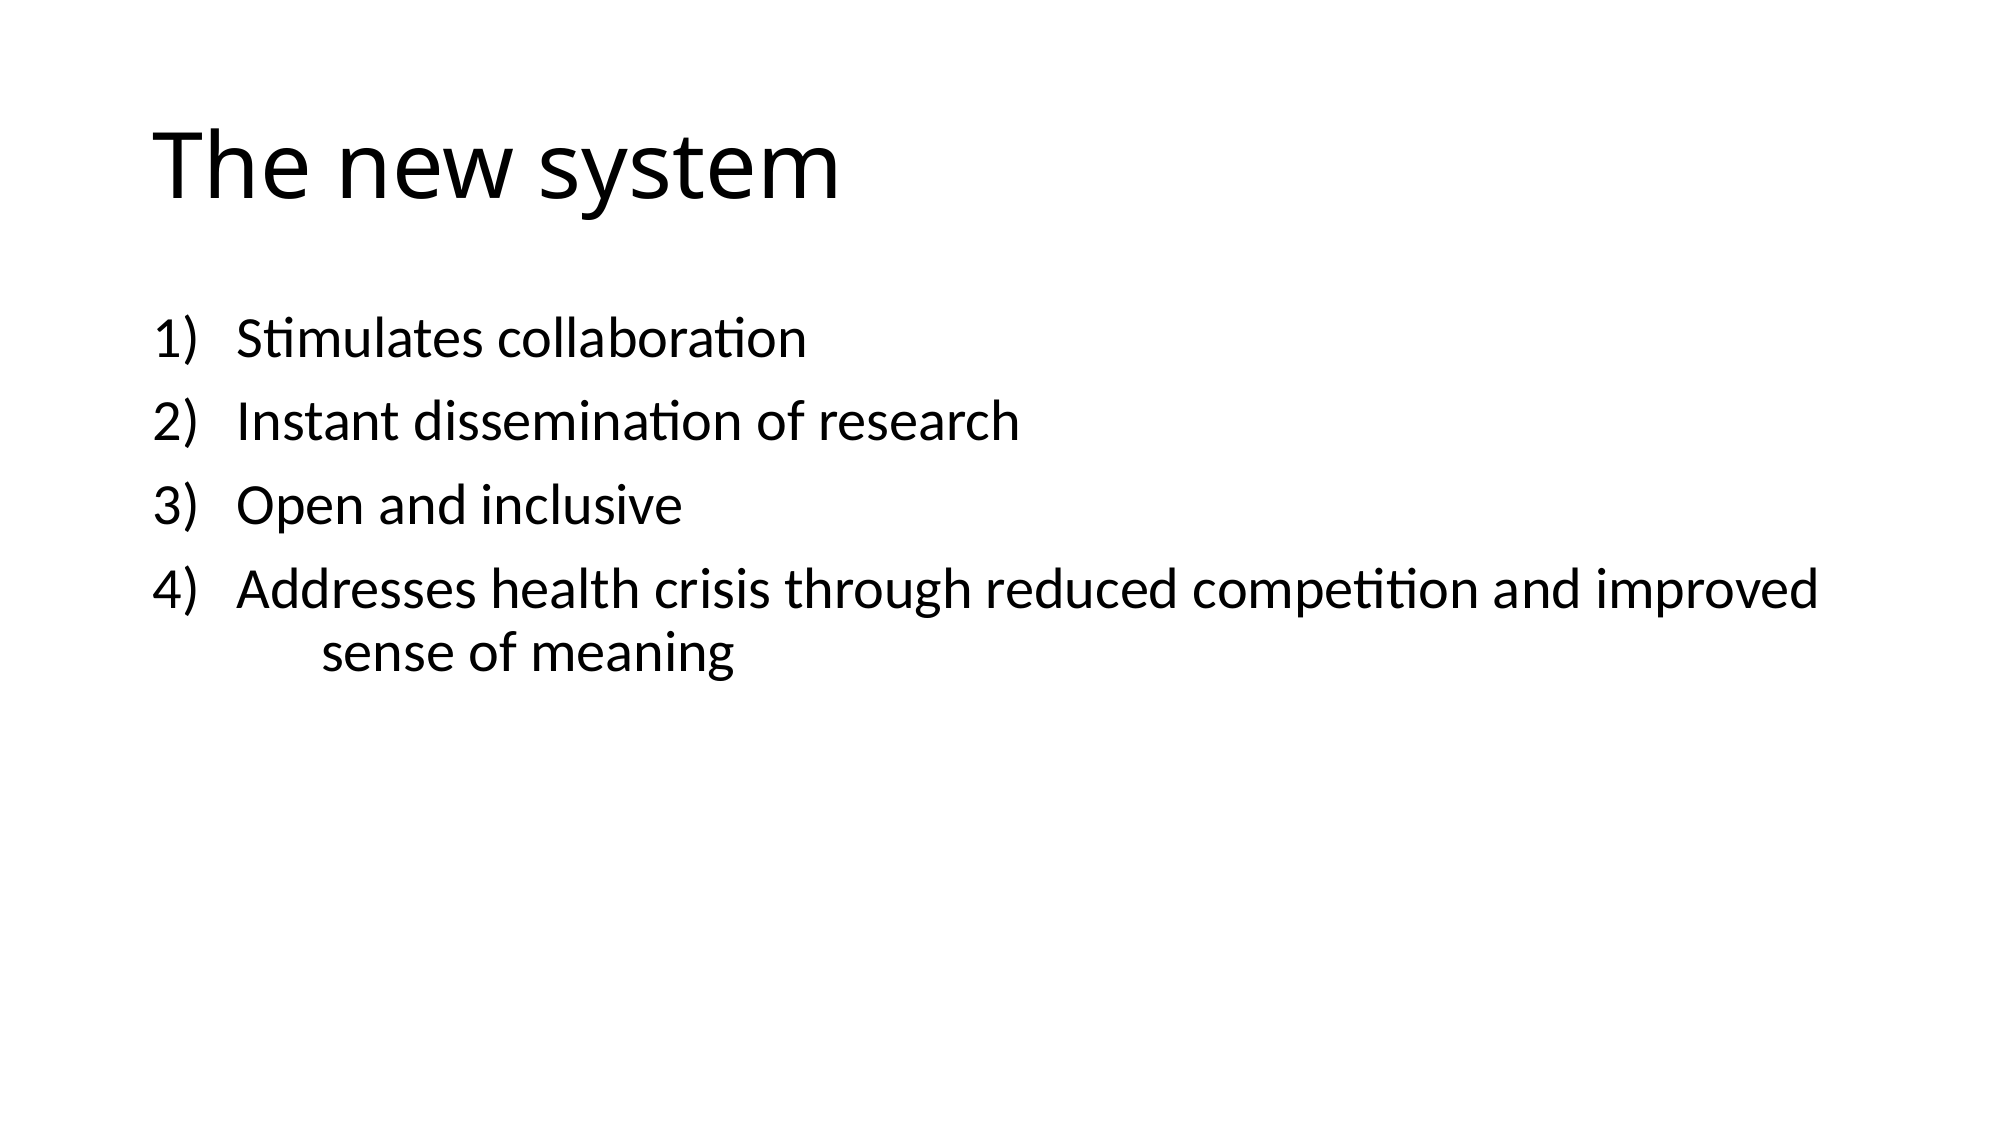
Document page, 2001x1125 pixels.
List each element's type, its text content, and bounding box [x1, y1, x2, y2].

title The new system [137, 59, 1863, 278]
list Stimulates collaboration Instant dissemination of research Open and inclusive Addresses health crisis through reduced competition and improved sense of meaning [137, 299, 1863, 1014]
